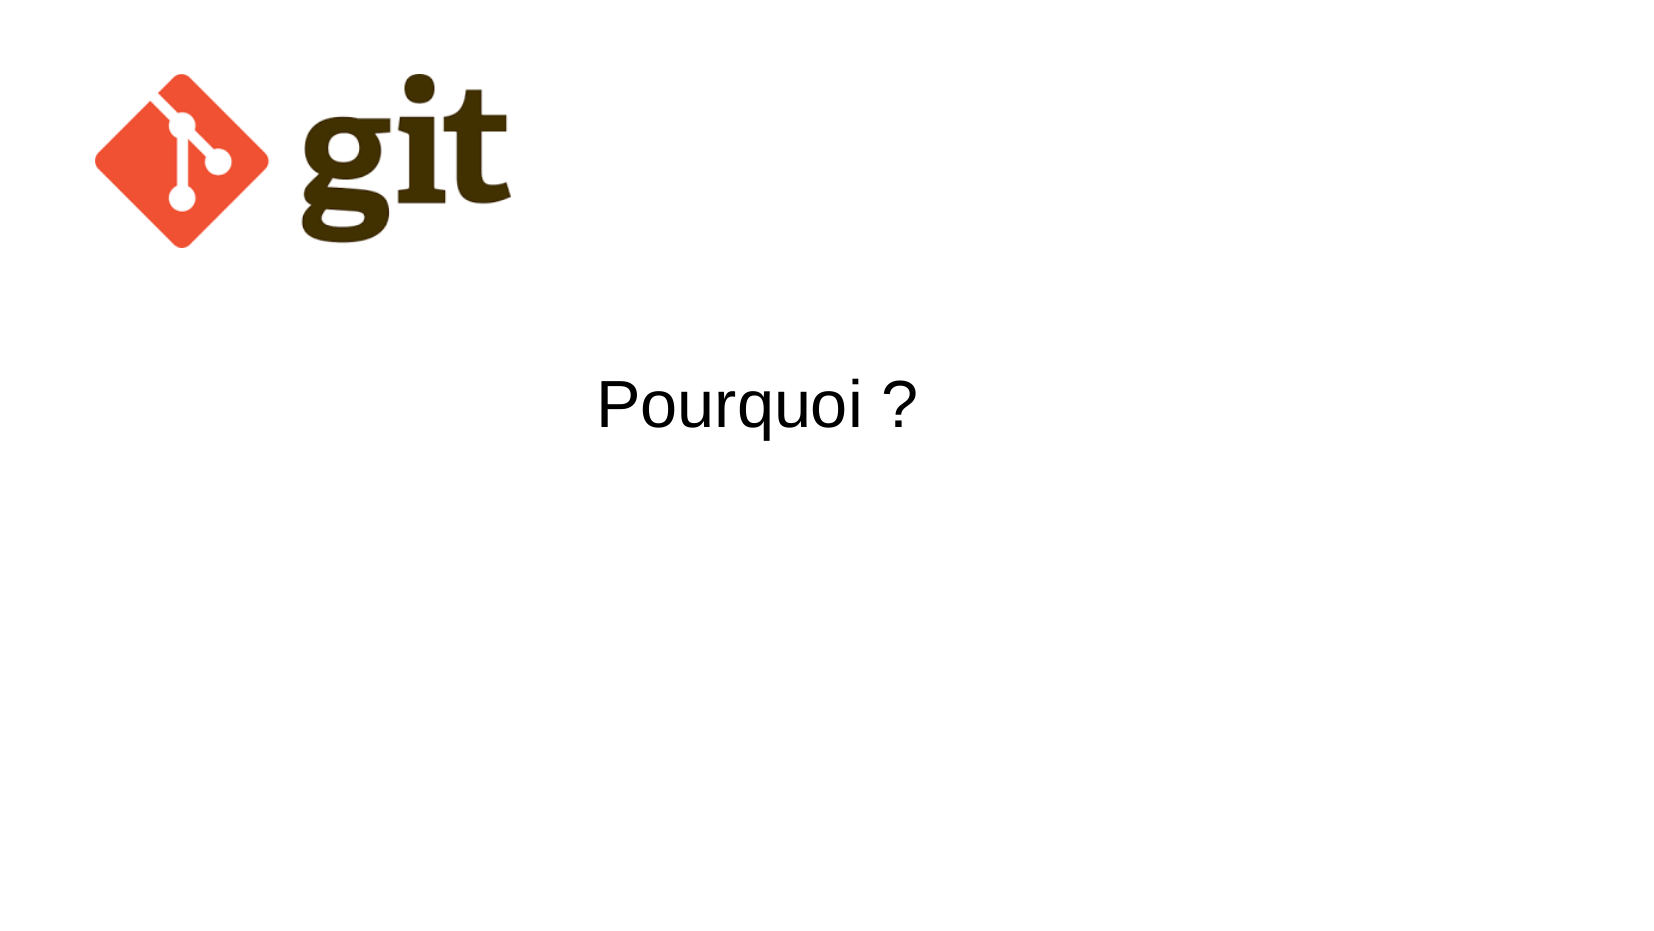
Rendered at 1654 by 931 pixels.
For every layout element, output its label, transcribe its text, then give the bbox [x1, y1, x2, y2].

picture [95, 74, 511, 248]
subtitle Pourquoi ? [435, 300, 1081, 510]
